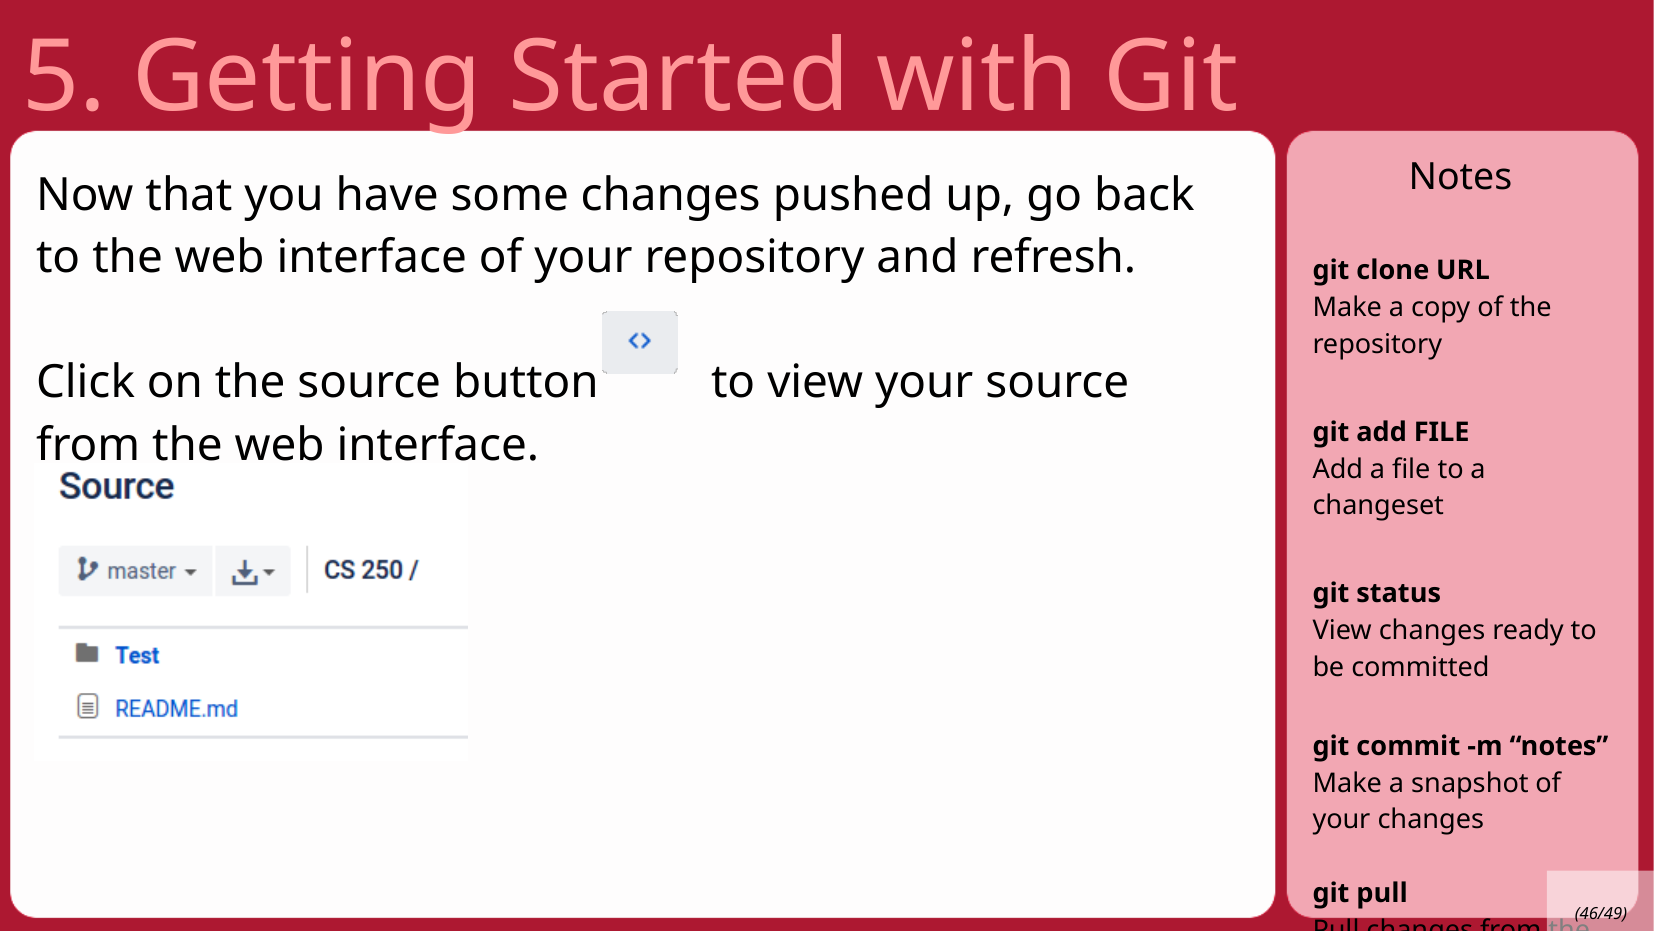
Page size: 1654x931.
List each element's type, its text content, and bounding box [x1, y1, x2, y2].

picture [1317, 922, 1324, 929]
title 5. Getting Started with Git [22, 7, 1511, 136]
picture [1432, 926, 1440, 931]
text_box Notes git clone URL Make a copy of the repository git add FILE Add a file to a changeset git status View changes ready to be committed git commit -m “notes” Make a snapshot of your changes git pull Pull changes from the server git push Push changes to server [1290, 141, 1631, 906]
picture [1503, 926, 1511, 931]
text_box Now that you have some changes pushed up, go back to the web interface of your repository and refresh. Click on the source button to view your source from the web interface. [35, 161, 1239, 419]
text_box (<number>/49) [1546, 877, 1654, 931]
picture [0, 0, 1654, 931]
